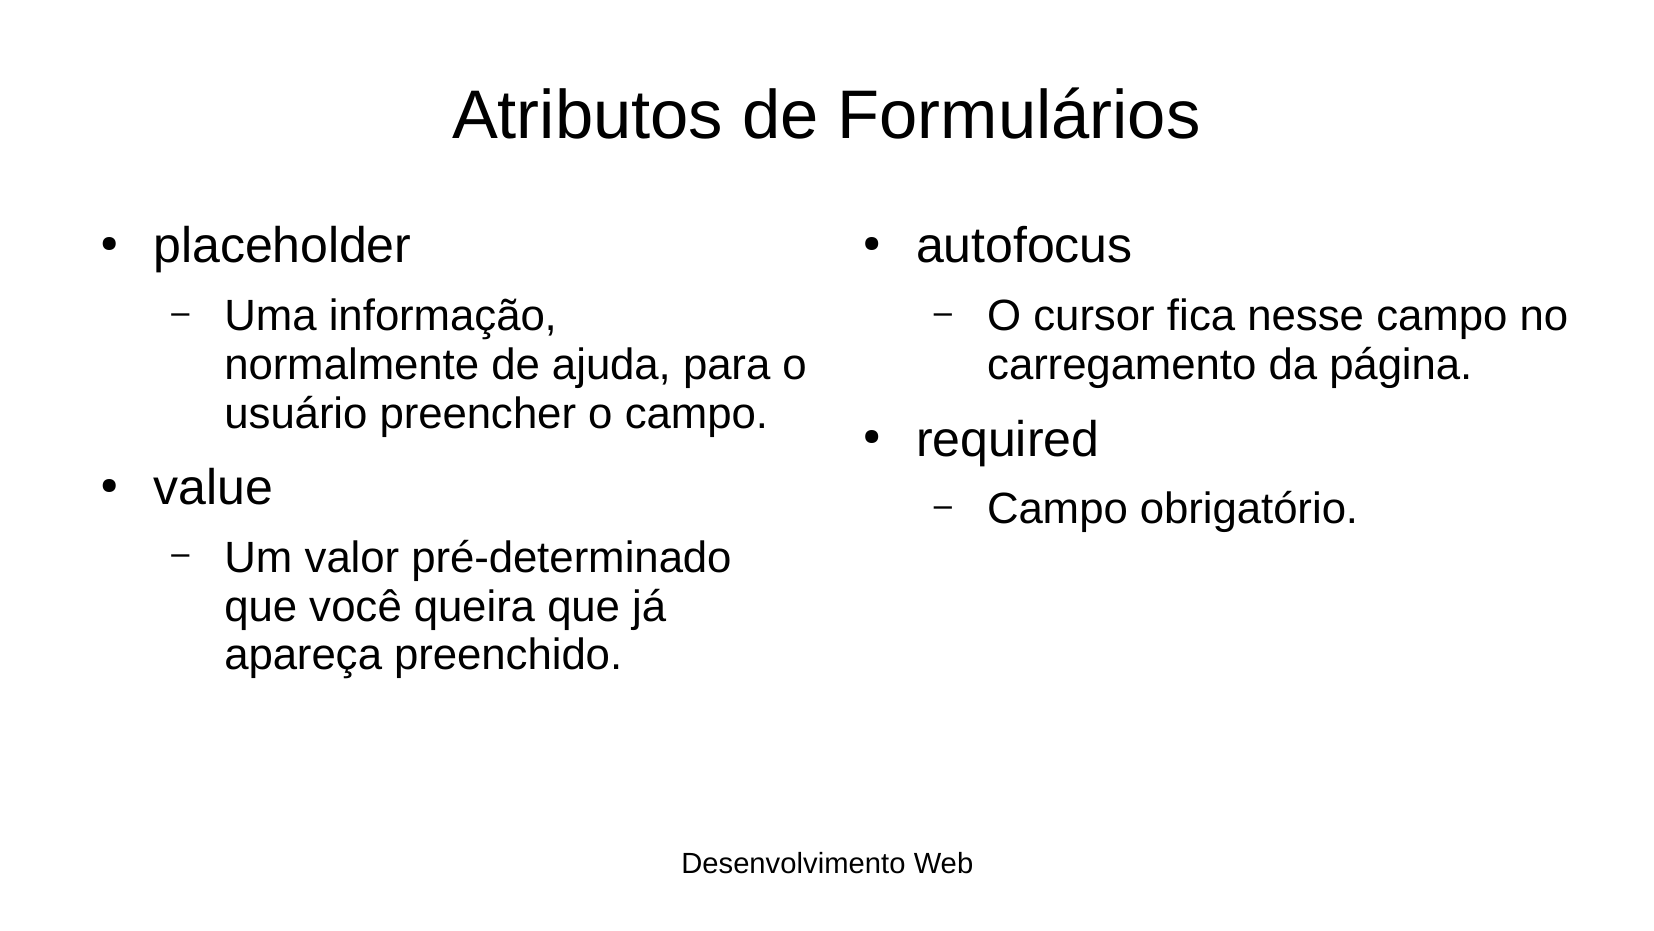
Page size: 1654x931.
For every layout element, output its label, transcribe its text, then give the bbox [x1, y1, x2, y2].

list autofocus O cursor fica nesse campo no carregamento da página. required Campo obrigatório. [845, 217, 1572, 758]
list placeholder Uma informação, normalmente de ajuda, para o usuário preencher o campo. value Um valor pré-determinado que você queira que já apareça preenchido. [82, 217, 809, 758]
title Atributos de Formulários [82, 37, 1571, 193]
